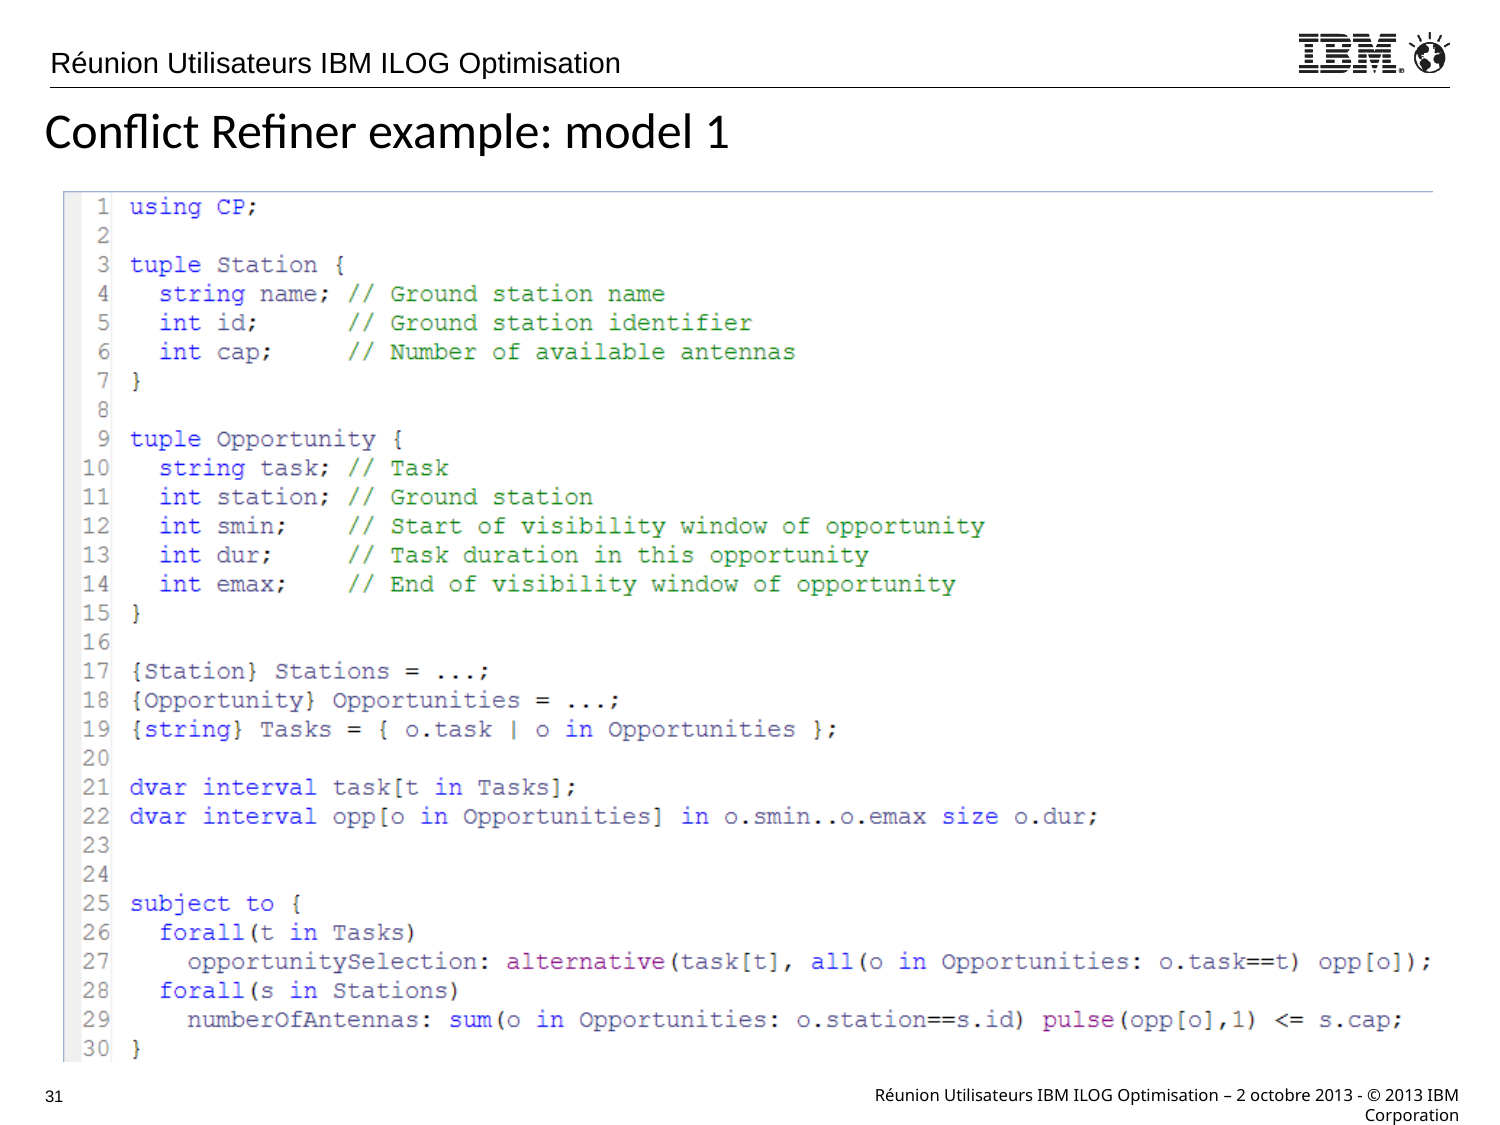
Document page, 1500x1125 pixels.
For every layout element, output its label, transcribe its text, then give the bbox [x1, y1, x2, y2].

picture [1299, 32, 1450, 73]
picture [63, 218, 1433, 1062]
title Conflict Refiner example: model 1 [29, 97, 1455, 218]
